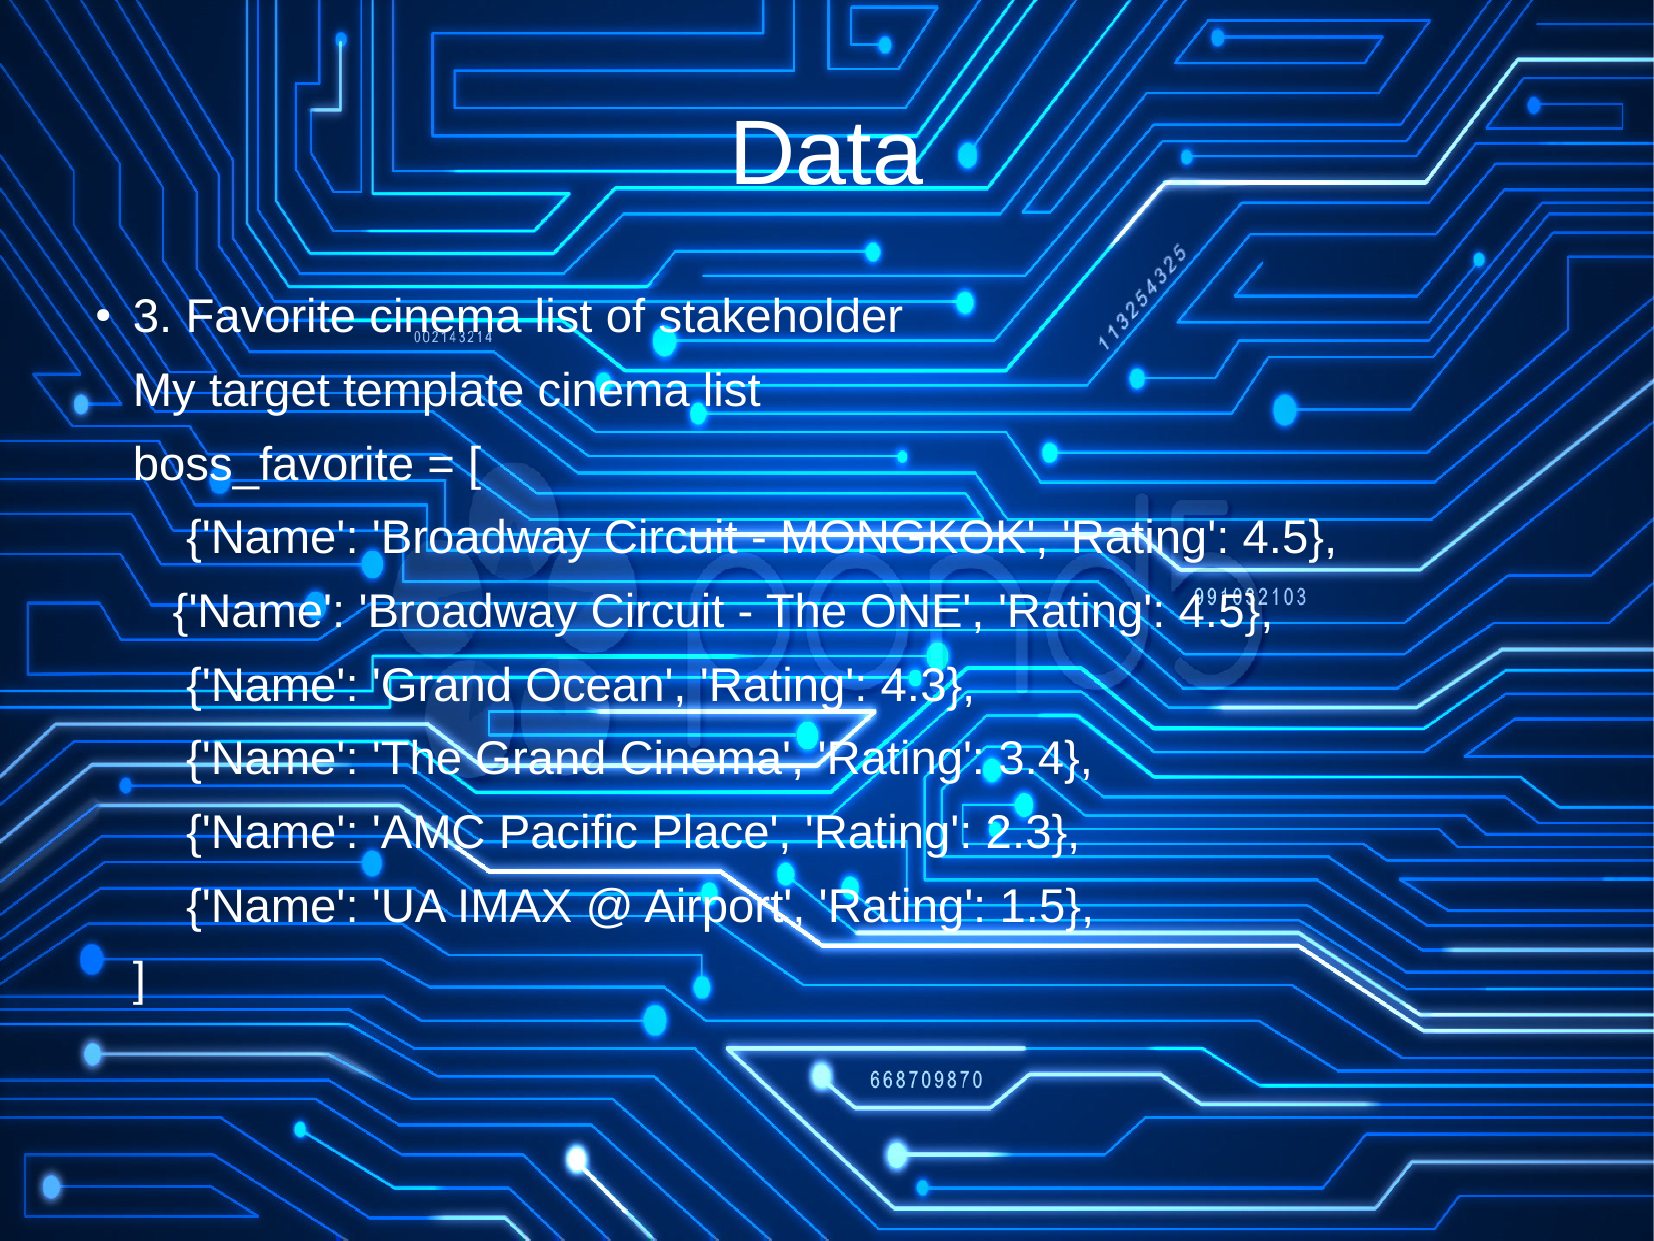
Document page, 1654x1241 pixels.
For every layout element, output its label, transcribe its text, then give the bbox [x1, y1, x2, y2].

title Data [82, 49, 1571, 257]
picture [0, 0, 1654, 1241]
list 3. Favorite cinema list of stakeholder My target template cinema list boss_favorite = [ {'Name': 'Broadway Circuit - MONGKOK', 'Rating': 4.5}, {'Name': 'Broadway Circuit - The ONE', 'Rating': 4.5}, {'Name': 'Grand Ocean', 'Rating': 4.3}, {'Name': 'The Grand Cinema', 'Rating': 3.4}, {'Name': 'AMC Pacific Place', 'Rating': 2.3}, {'Name': 'UA IMAX @ Airport', 'Rating': 1.5}, ] [82, 290, 1571, 1010]
